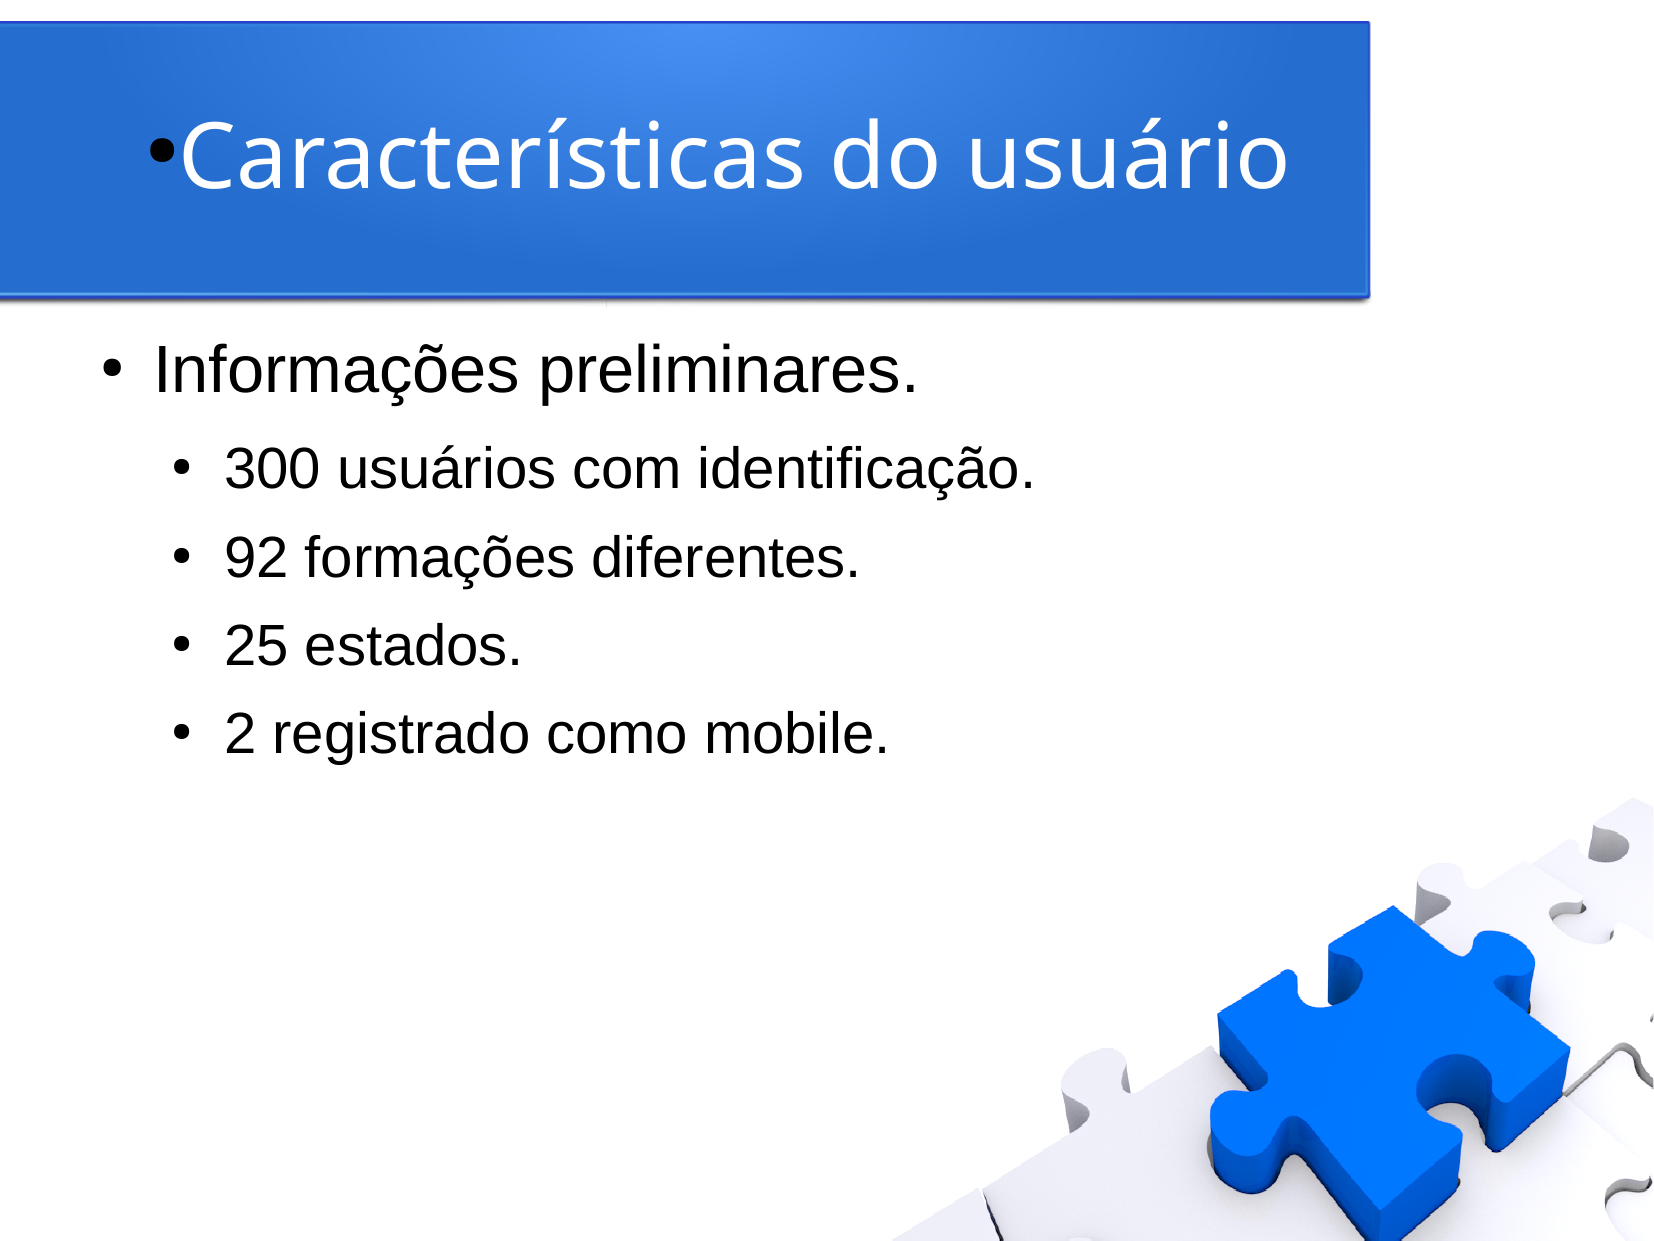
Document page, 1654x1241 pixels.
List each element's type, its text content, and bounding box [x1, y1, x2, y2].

list Informações preliminares. 300 usuários com identificação. 92 formações diferentes. 25 estados. 2 registrado como mobile. [82, 332, 1318, 1036]
picture [0, 21, 1375, 307]
title Características do usuário [82, 49, 1356, 257]
picture [872, 655, 1654, 1241]
